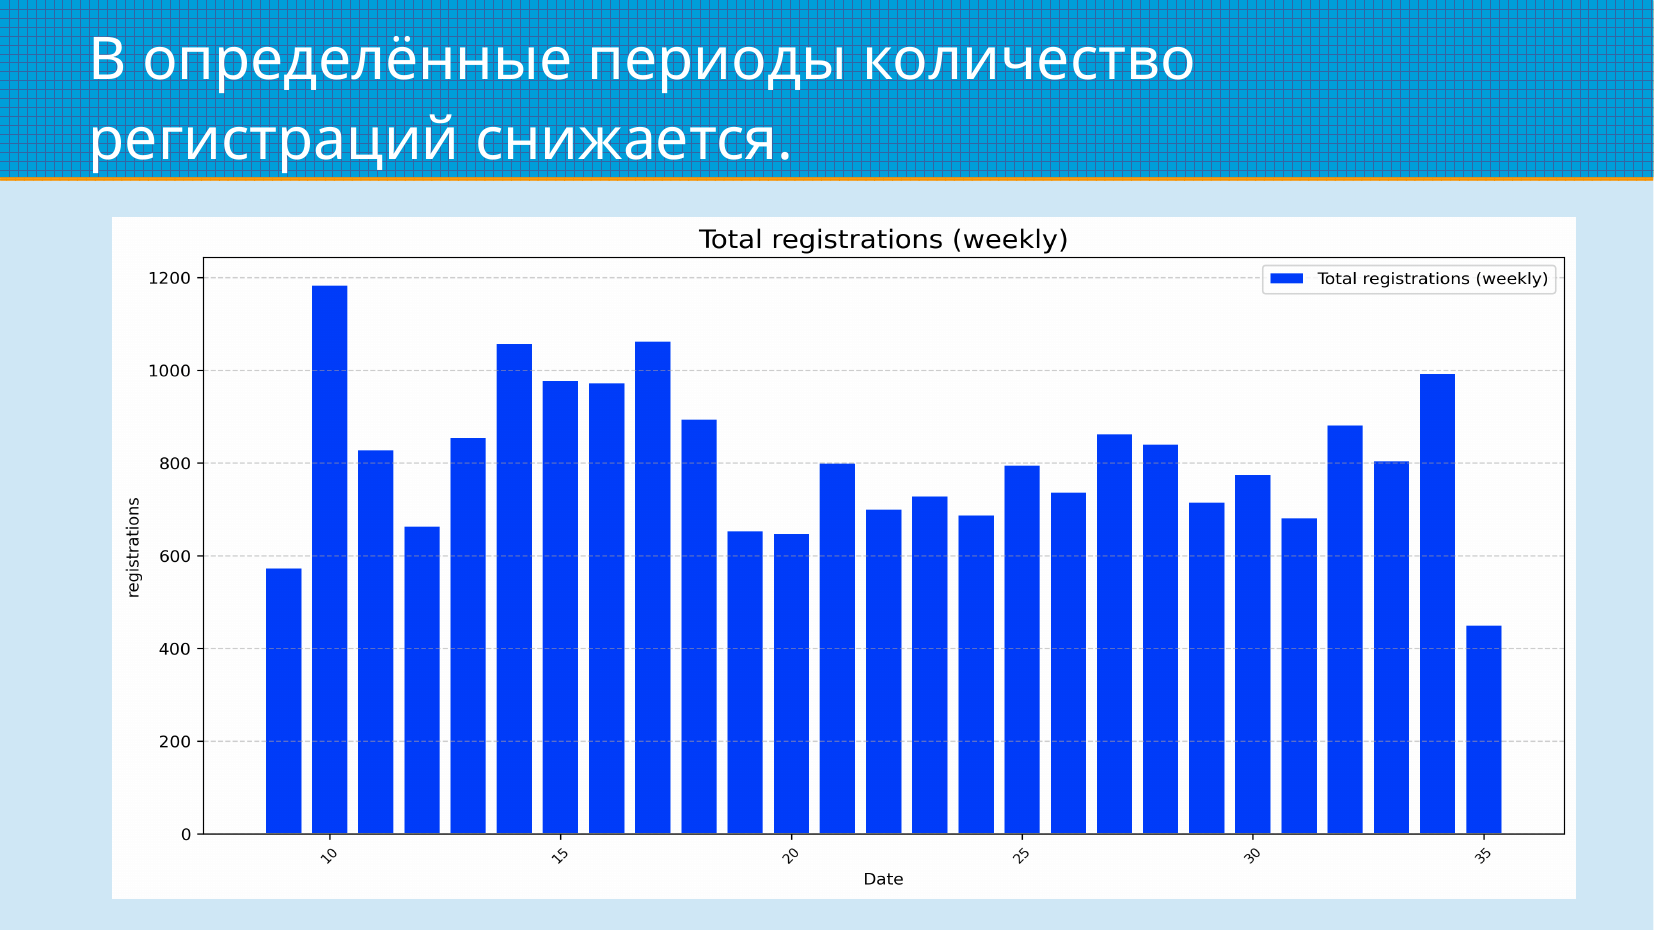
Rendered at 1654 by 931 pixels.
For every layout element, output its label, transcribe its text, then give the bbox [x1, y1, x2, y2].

title В определённые периоды количество регистраций снижается. [88, 14, 1565, 178]
picture [112, 217, 1576, 899]
